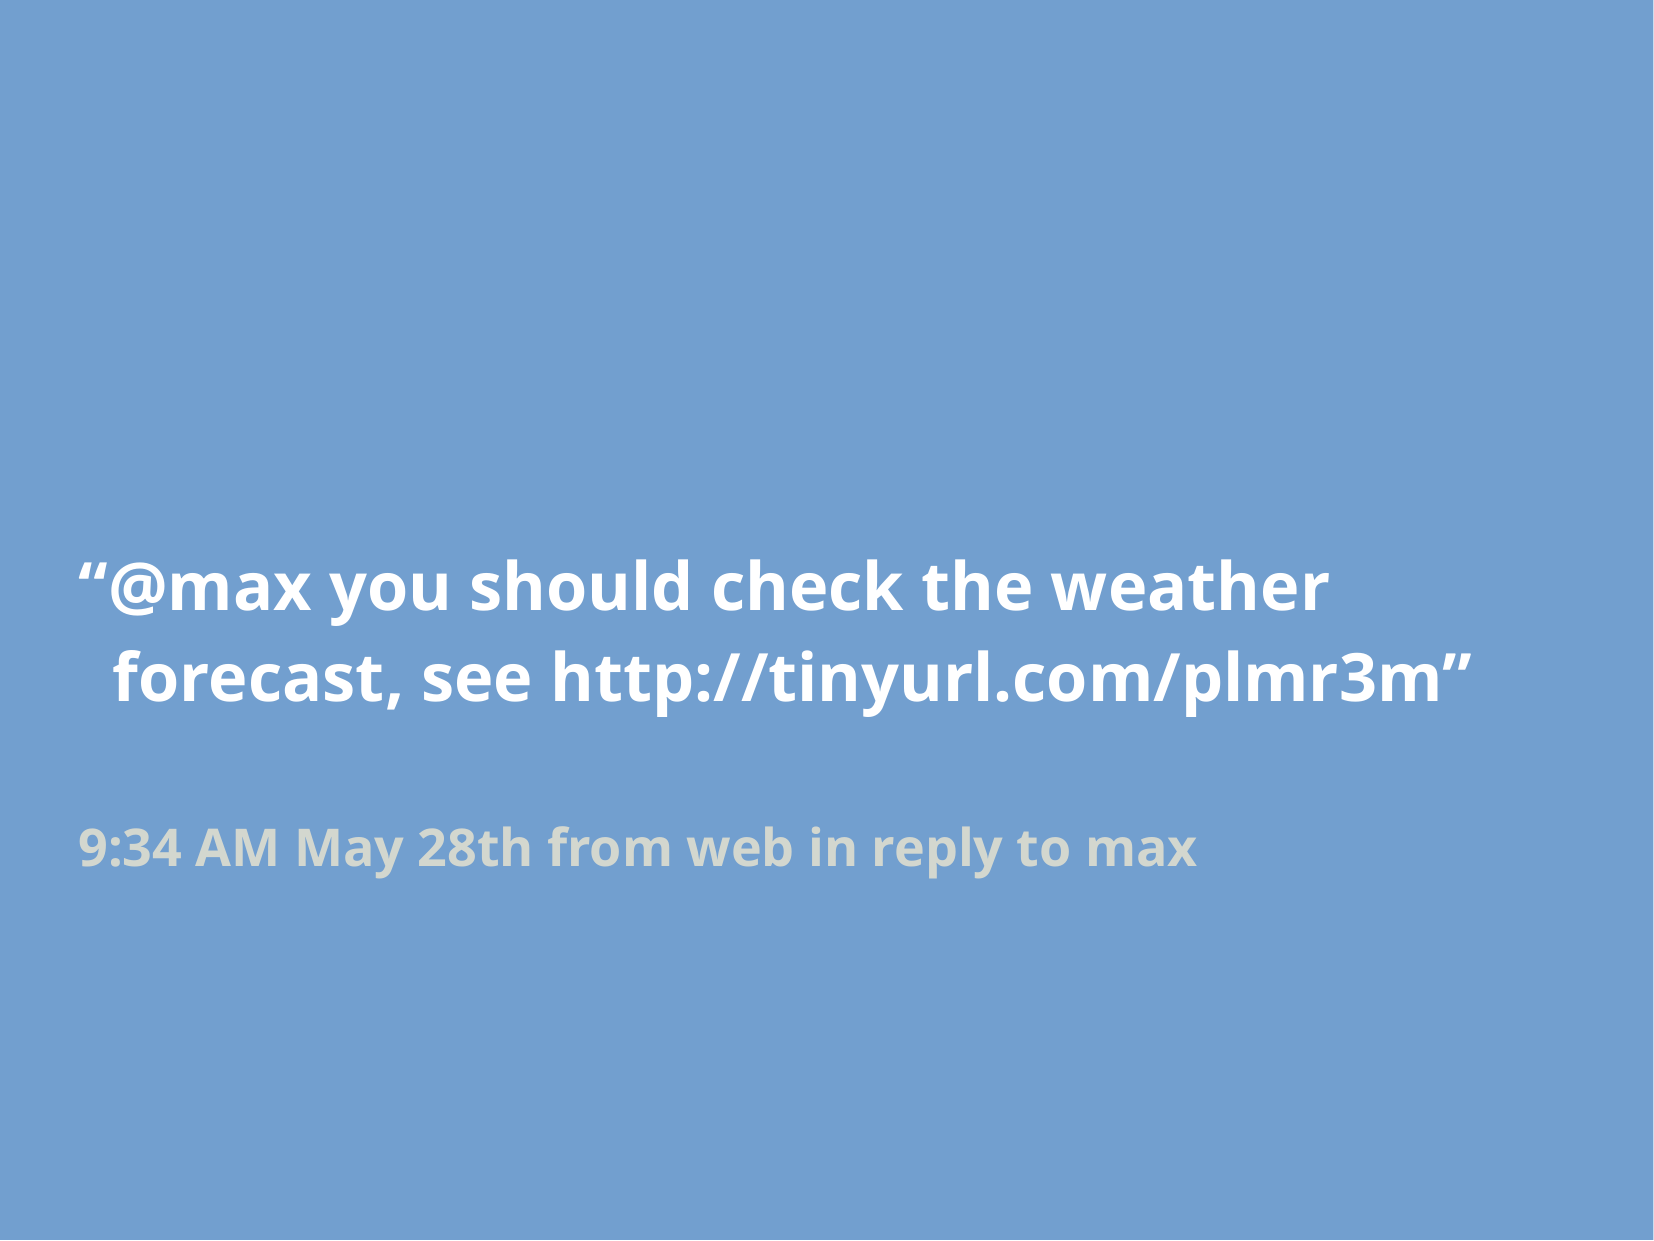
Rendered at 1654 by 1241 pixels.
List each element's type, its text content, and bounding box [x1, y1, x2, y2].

subtitle “@max you should check the weather forecast, see http://tinyurl.com/plmr3m” 9:34 AM May 28th from web in reply to max [78, 180, 1654, 1241]
